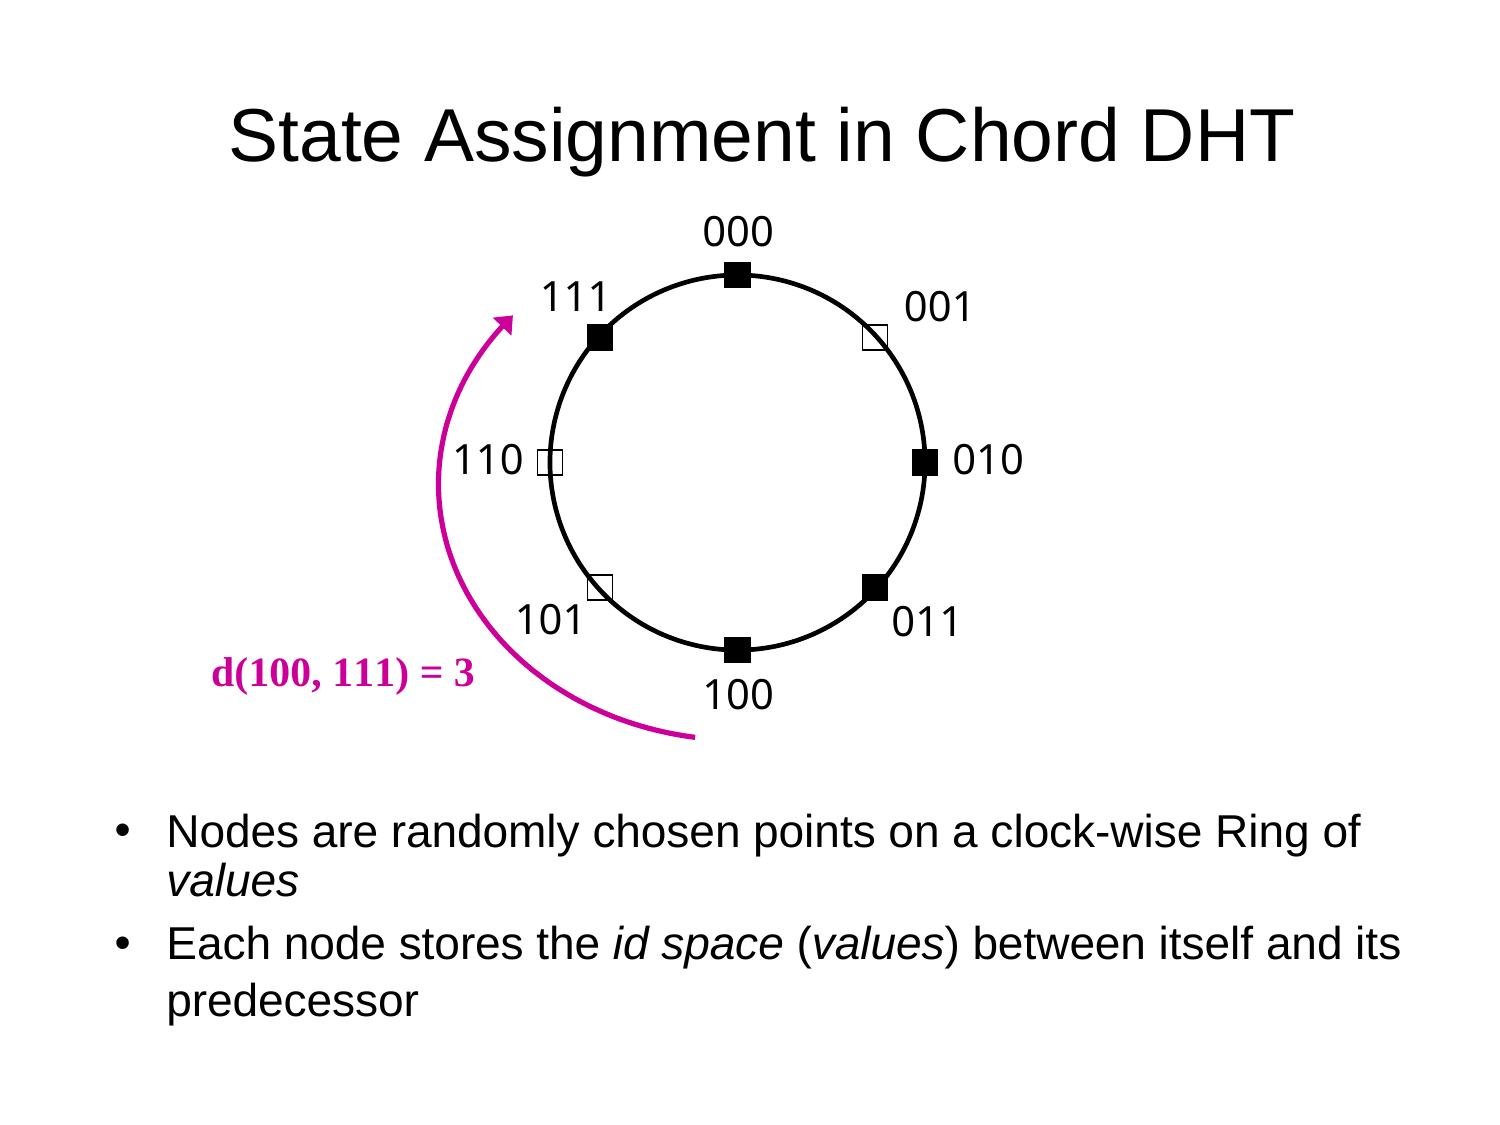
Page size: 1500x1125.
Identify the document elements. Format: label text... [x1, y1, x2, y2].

text_box 001 [889, 272, 991, 338]
text_box 111 [524, 262, 627, 328]
title State Assignment in Chord DHT [99, 37, 1425, 225]
text_box [724, 637, 750, 659]
list Nodes are randomly chosen points on a clock-wise Ring of values Each node stores the id space (values) between itself and its predecessor [99, 799, 1425, 1038]
text_box 100 [687, 659, 790, 726]
text_box 010 [937, 425, 1040, 491]
text_box [724, 263, 750, 288]
text_box 000 [687, 197, 790, 263]
text_box [862, 574, 888, 600]
text_box d(100, 111) = 3 [112, 637, 491, 703]
text_box [587, 328, 613, 351]
text_box 011 [876, 587, 979, 653]
text_box [912, 449, 937, 475]
text_box 101 [499, 584, 602, 651]
text_box 110 [437, 425, 540, 491]
